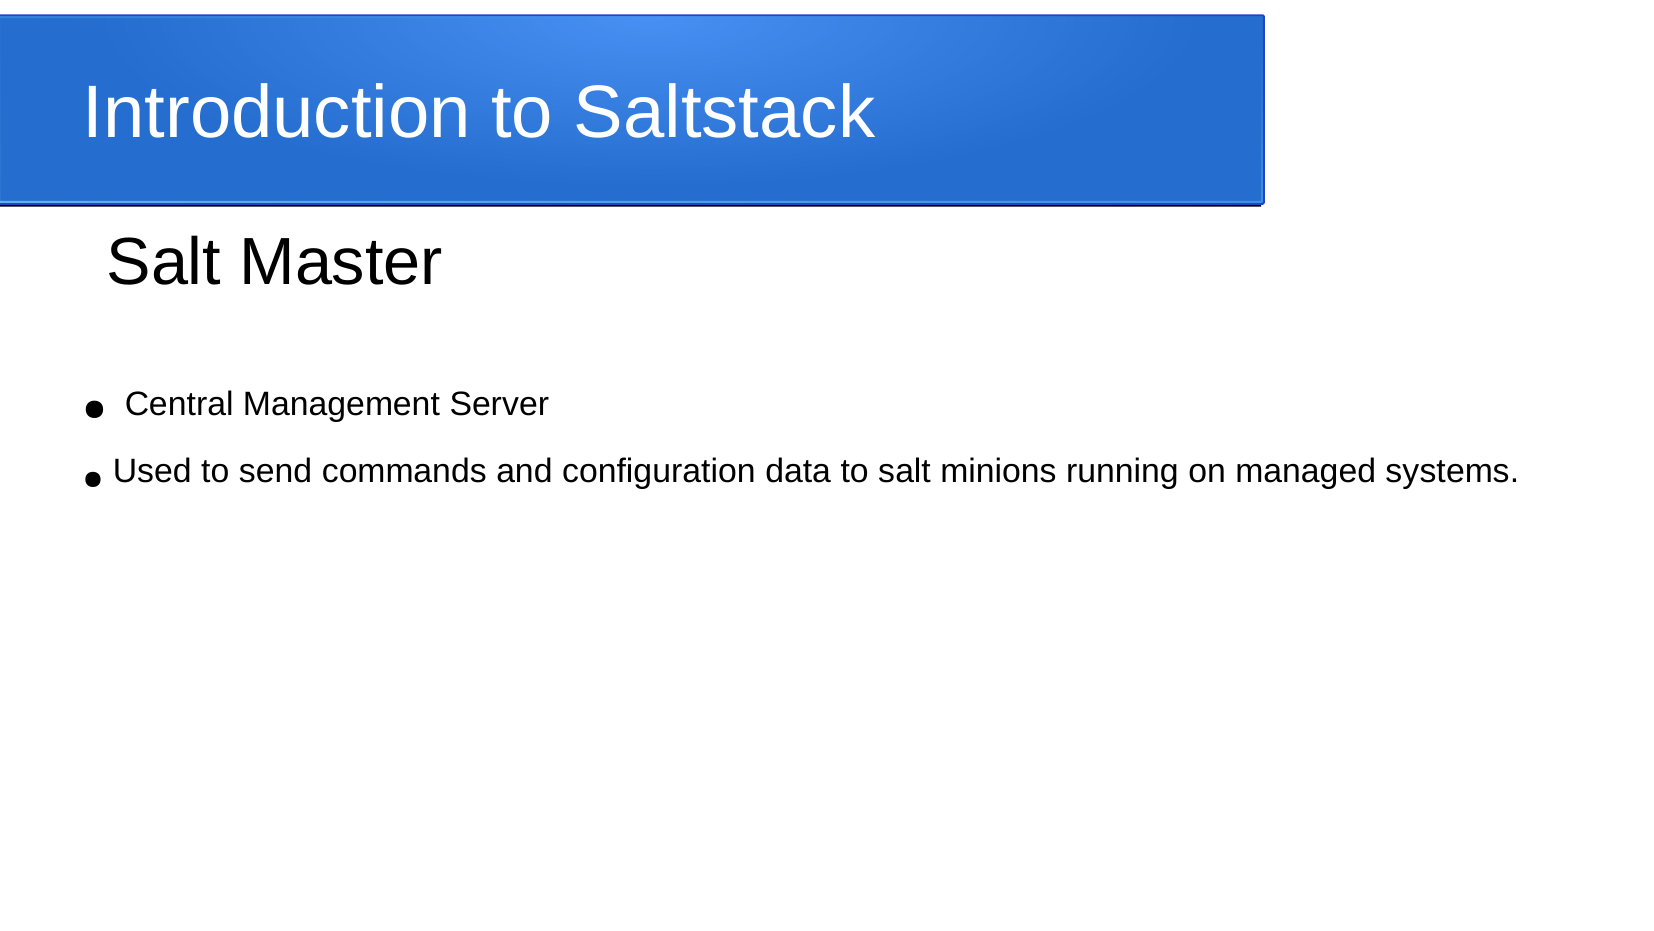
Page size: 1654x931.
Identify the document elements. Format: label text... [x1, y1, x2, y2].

title Introduction to Saltstack [82, 35, 1235, 189]
subtitle Salt Master Central Management Server Used to send commands and configuration data to salt minions running on managed systems. [82, 224, 1571, 764]
